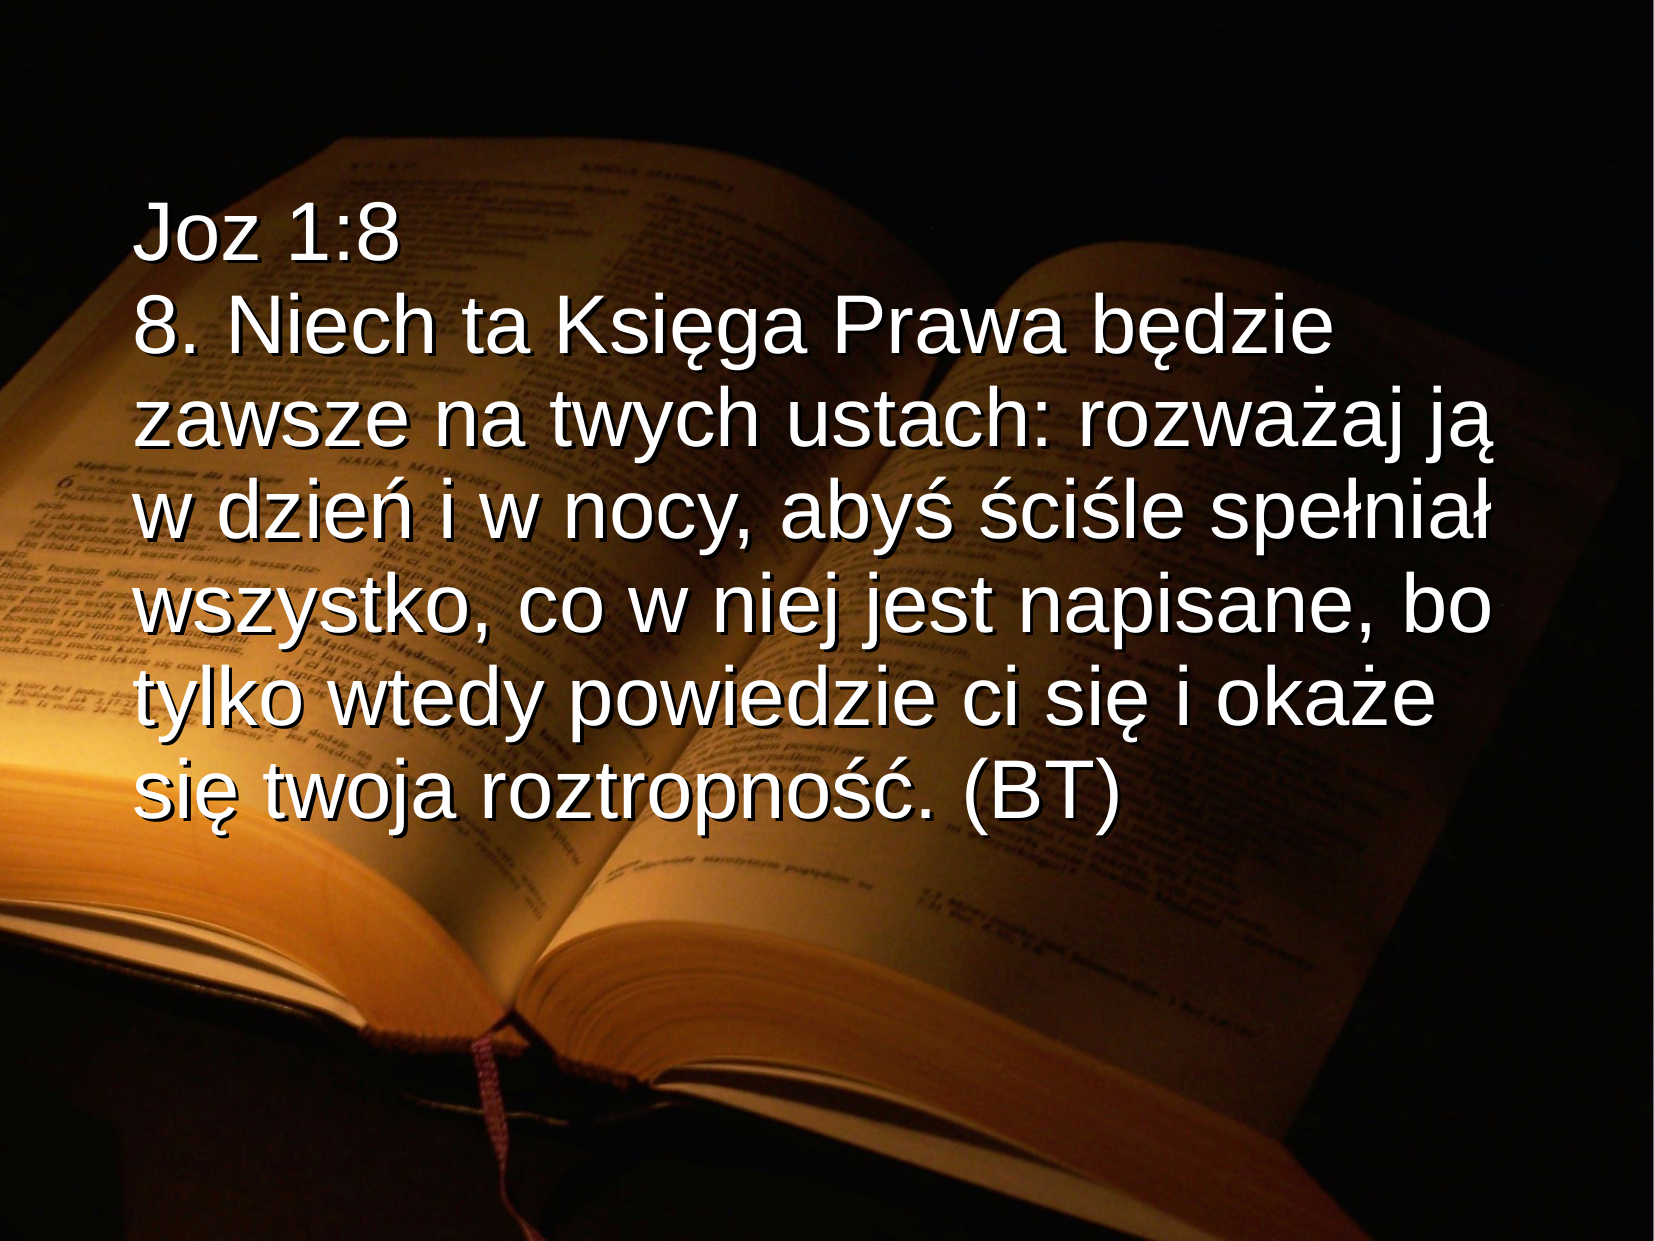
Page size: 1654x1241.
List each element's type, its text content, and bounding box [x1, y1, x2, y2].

text_box Joz 1:8 8. Niech ta Księga Prawa będzie zawsze na twych ustach: rozważaj ją w dzień i w nocy, abyś ściśle spełniał wszystko, co w niej jest napisane, bo tylko wtedy powiedzie ci się i okaże się twoja roztropność. (BT) [118, 177, 1536, 909]
picture [0, 0, 1654, 1241]
